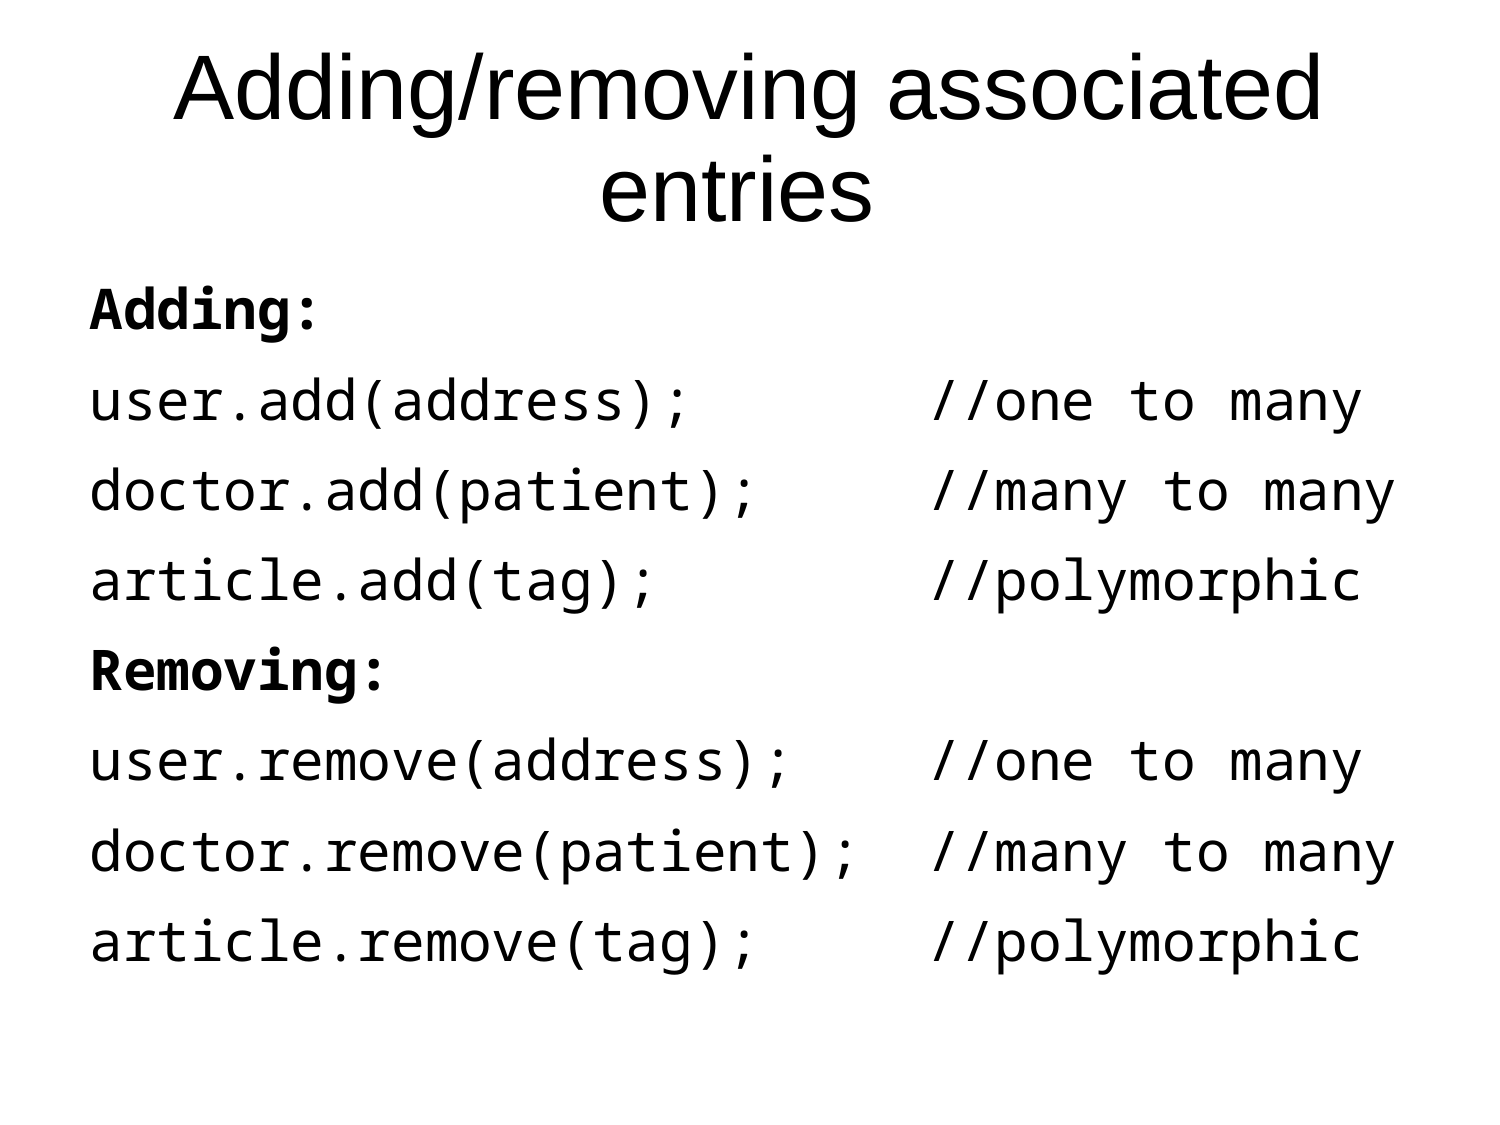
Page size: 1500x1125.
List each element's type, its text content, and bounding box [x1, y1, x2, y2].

list Adding: user.add(address); //one to many doctor.add(patient); //many to many article.add(tag); //polymorphic Removing: user.remove(address); //one to many doctor.remove(patient); //many to many article.remove(tag); //polymorphic [75, 262, 1426, 1020]
title Adding/removing associated entries [75, 21, 1426, 257]
